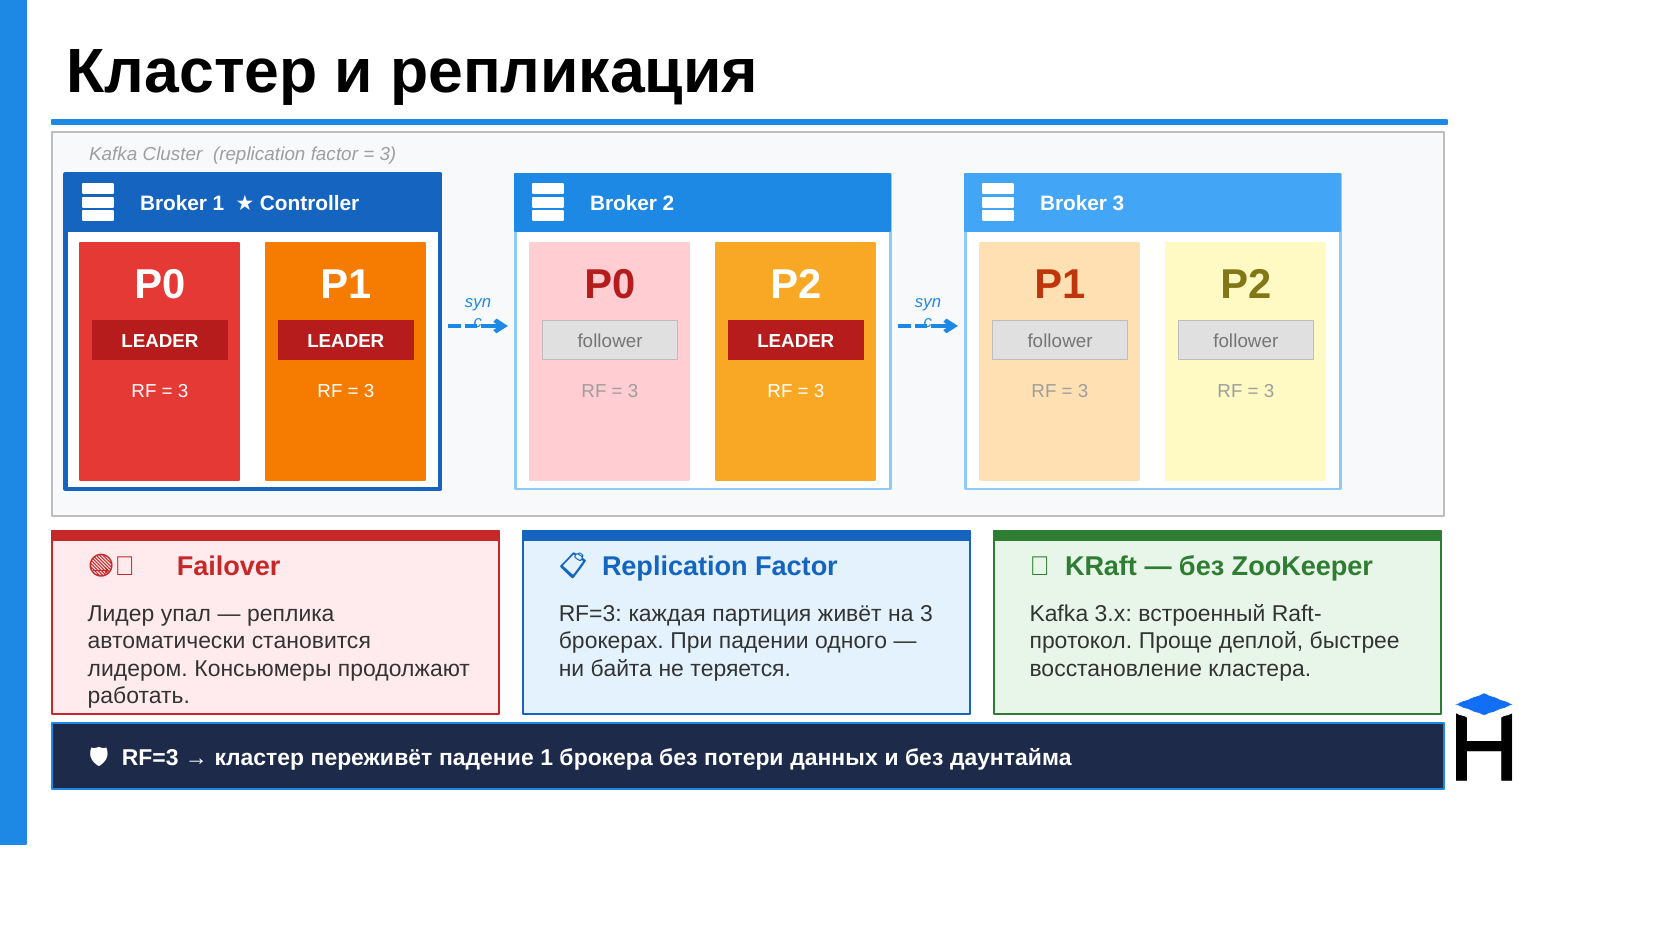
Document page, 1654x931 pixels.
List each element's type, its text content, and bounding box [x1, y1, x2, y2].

text_box [993, 530, 1441, 714]
text_box P2 [716, 251, 876, 312]
text_box RF=3: каждая партиция живёт на 3 брокерах. При падении одного — ни байта не теряется. [543, 590, 958, 702]
text_box [0, 0, 27, 844]
text_box [522, 530, 970, 714]
text_box Broker 1 ★ Controller [125, 173, 432, 231]
text_box 📋 Replication Factor [543, 543, 958, 585]
text_box 🔴→🟢 Failover [72, 543, 487, 585]
text_box RF = 3 [716, 371, 876, 408]
text_box RF = 3 [266, 371, 426, 408]
text_box P2 [1166, 251, 1326, 312]
text_box P0 [80, 251, 240, 312]
text_box 🛡️ RF=3 → кластер переживёт падение 1 брокера без потери данных и без даунтайма [74, 722, 1425, 789]
text_box Kafka Cluster (replication factor = 3) [74, 136, 600, 170]
text_box Broker 3 [1025, 173, 1332, 231]
text_box sync [447, 298, 508, 323]
text_box Лидер упал — реплика автоматически становится лидером. Консьюмеры продолжают работать. [72, 590, 487, 702]
text_box follower [992, 320, 1128, 360]
text_box follower [542, 320, 678, 360]
text_box ✅ KRaft — без ZooKeeper [1014, 543, 1429, 585]
text_box LEADER [278, 320, 414, 360]
picture [1455, 693, 1513, 781]
text_box P1 [266, 251, 426, 312]
text_box [51, 722, 74, 789]
text_box Кластер и репликация [51, 17, 1447, 117]
text_box P1 [980, 251, 1140, 312]
text_box P0 [530, 251, 690, 312]
text_box [1425, 722, 1444, 789]
text_box [51, 530, 499, 714]
text_box follower [1178, 320, 1314, 360]
text_box [51, 131, 1444, 516]
text_box LEADER [92, 320, 228, 360]
text_box RF = 3 [80, 371, 240, 408]
text_box RF = 3 [530, 371, 690, 408]
text_box sync [897, 298, 958, 323]
text_box RF = 3 [980, 371, 1140, 408]
text_box RF = 3 [1166, 371, 1326, 408]
text_box [51, 119, 1447, 125]
text_box Broker 2 [575, 173, 882, 231]
text_box Kafka 3.x: встроенный Raft-протокол. Проще деплой, быстрее восстановление кластера. [1014, 590, 1429, 702]
text_box LEADER [728, 320, 864, 360]
